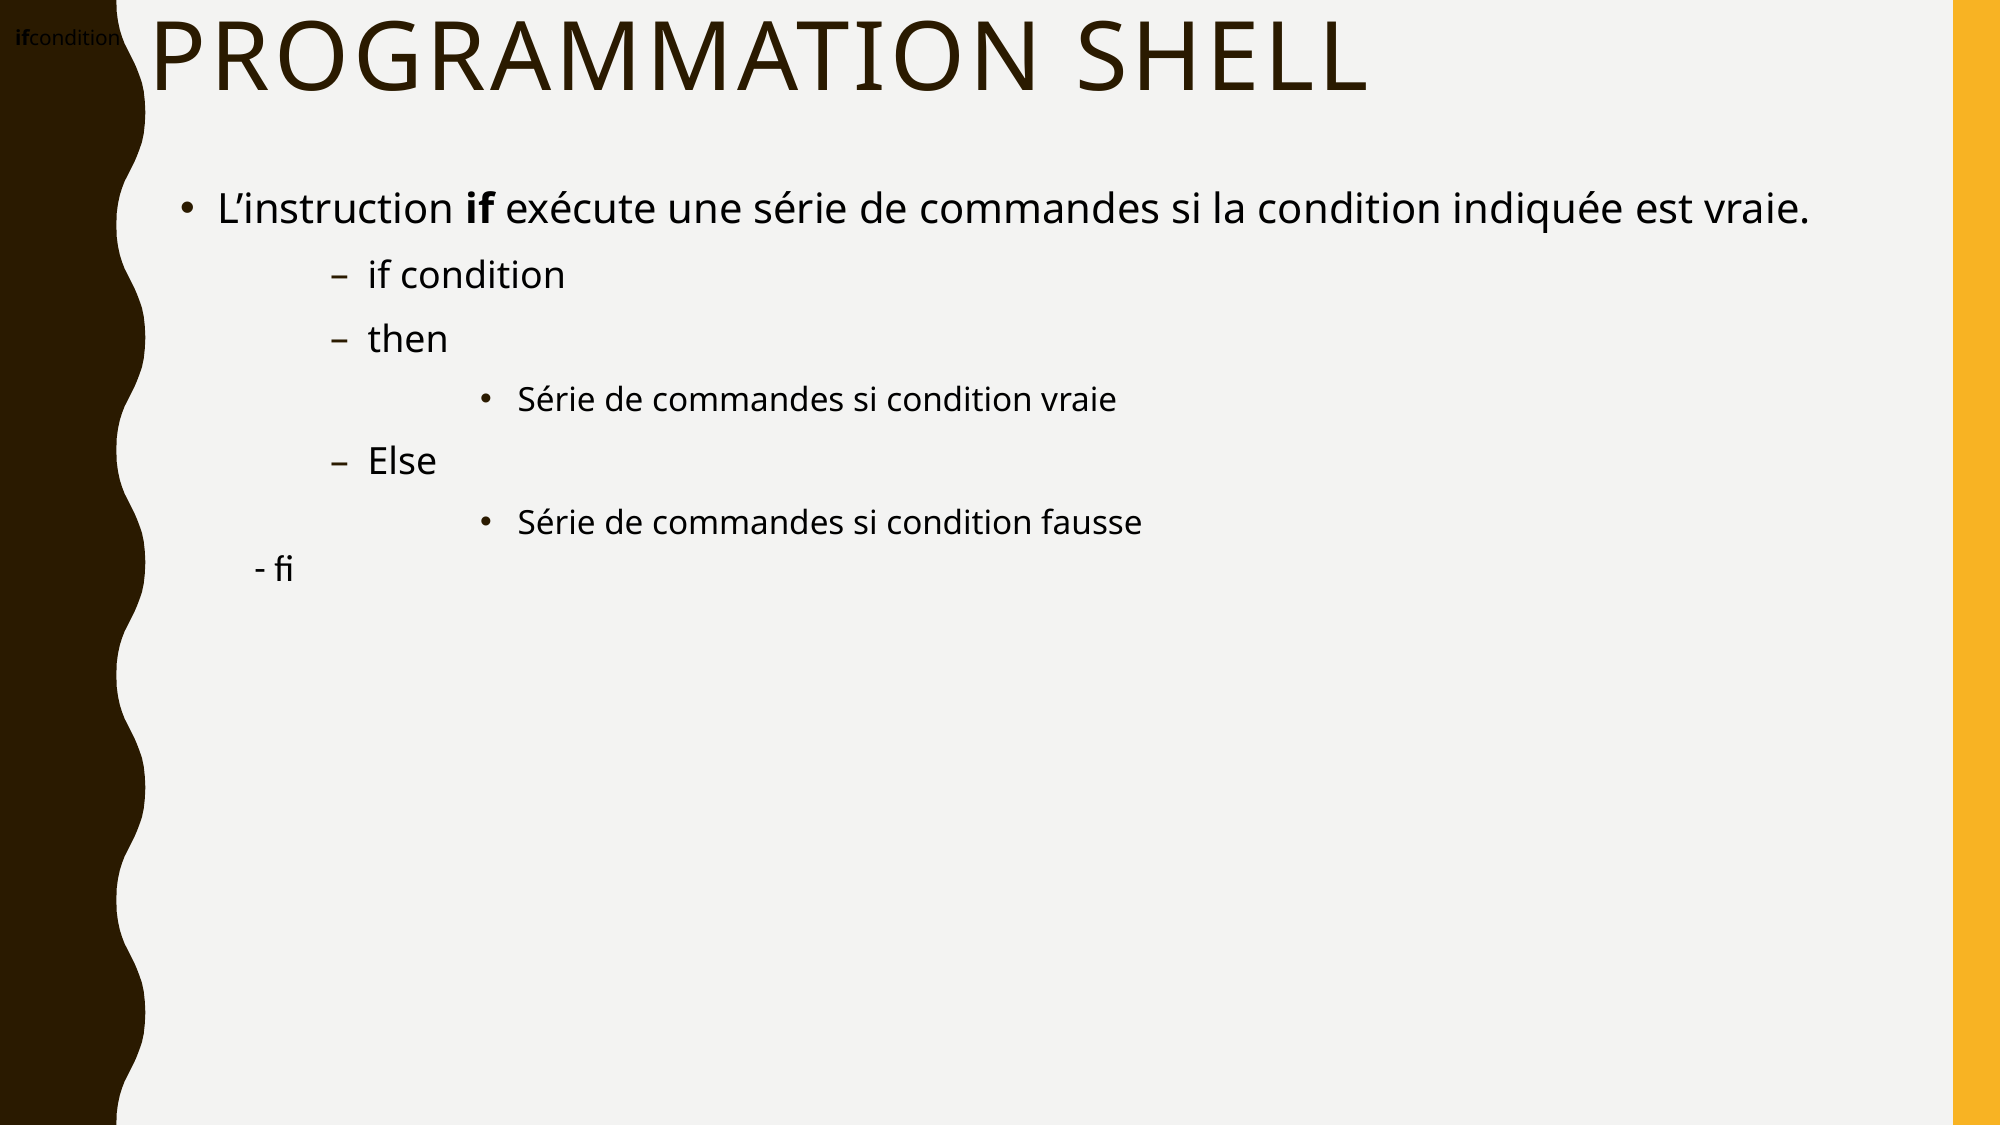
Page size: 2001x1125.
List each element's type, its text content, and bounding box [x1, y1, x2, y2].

list L’instruction if exécute une série de commandes si la condition indiquée est vraie. if condition then Série de commandes si condition vraie Else Série de commandes si condition fausse [165, 169, 1835, 714]
text_box ifcondition [0, 17, 145, 58]
text_box - fi [239, 536, 1161, 597]
title Programmation shell [133, 0, 1804, 124]
